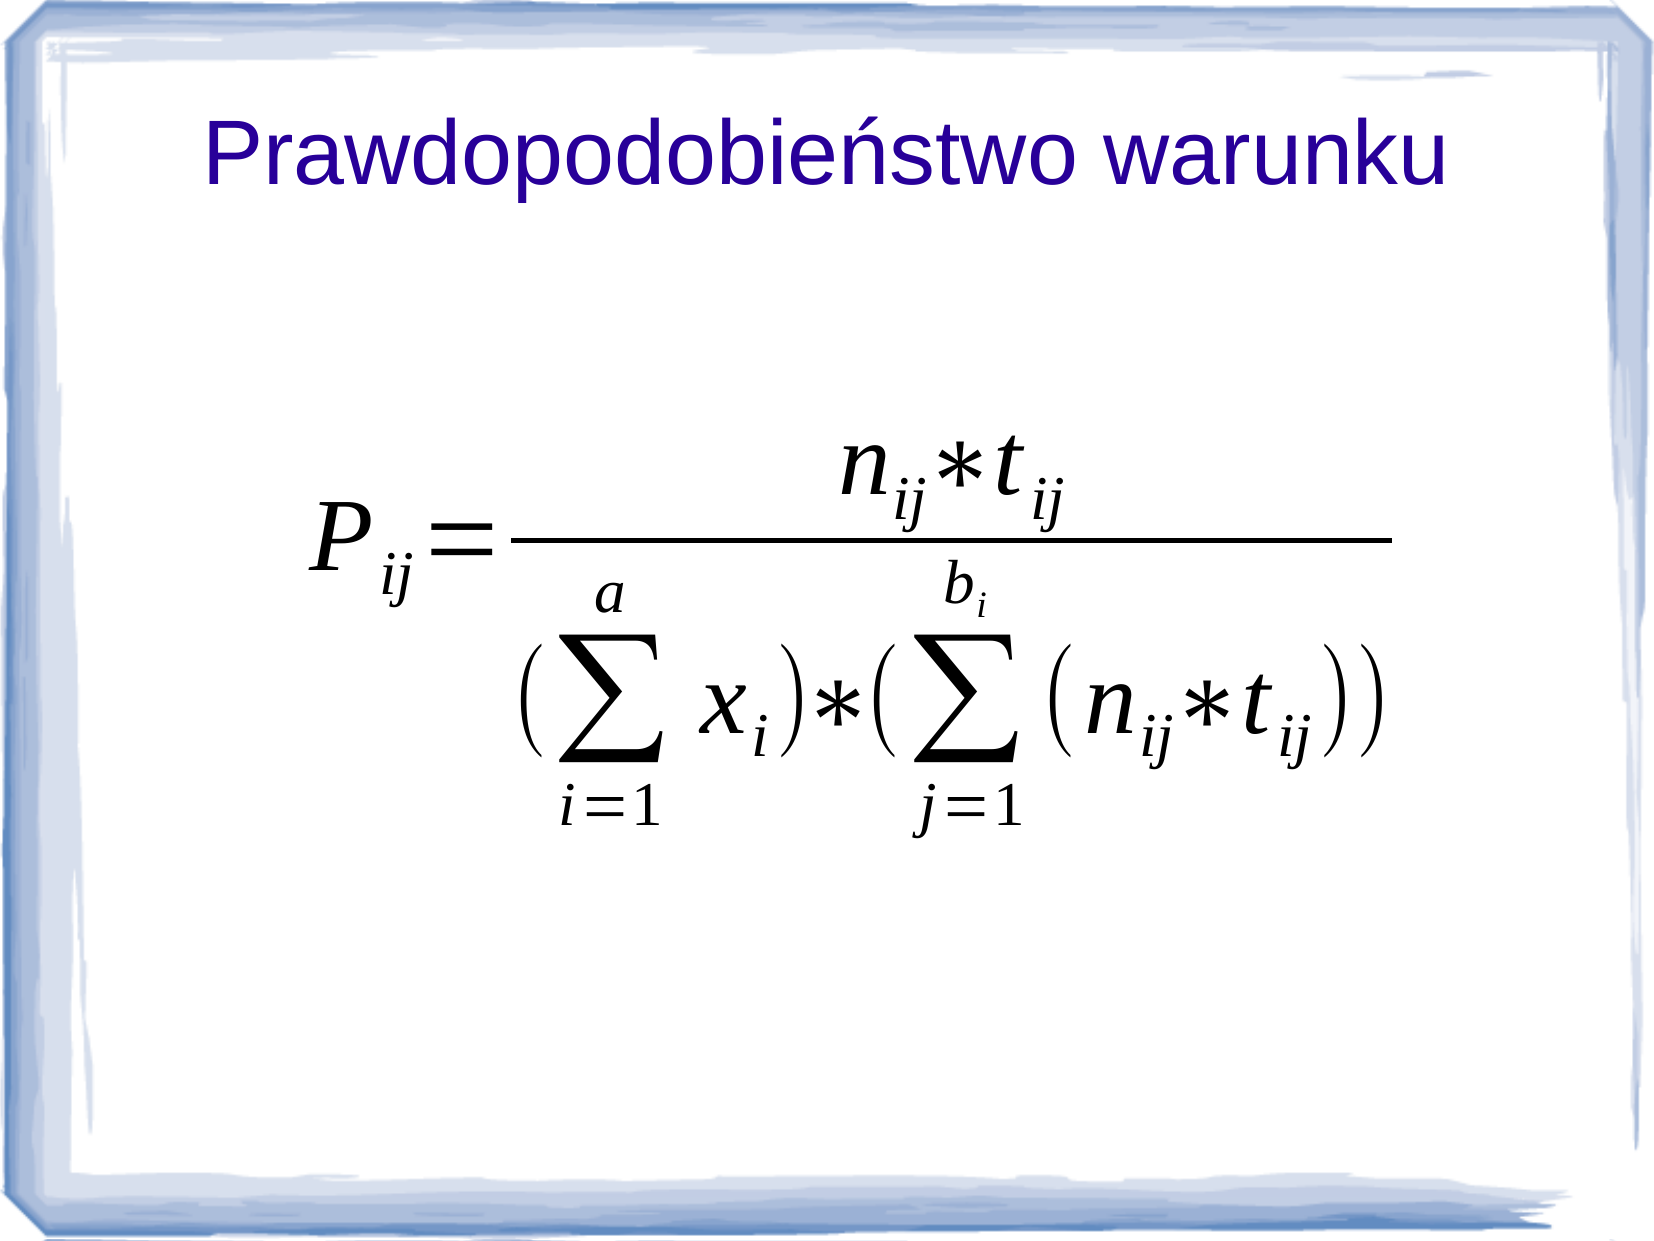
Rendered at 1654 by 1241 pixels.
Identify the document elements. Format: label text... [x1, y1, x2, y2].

chart [295, 401, 1404, 839]
title Prawdopodobieństwo warunku [82, 49, 1571, 257]
picture [0, 0, 1654, 1241]
